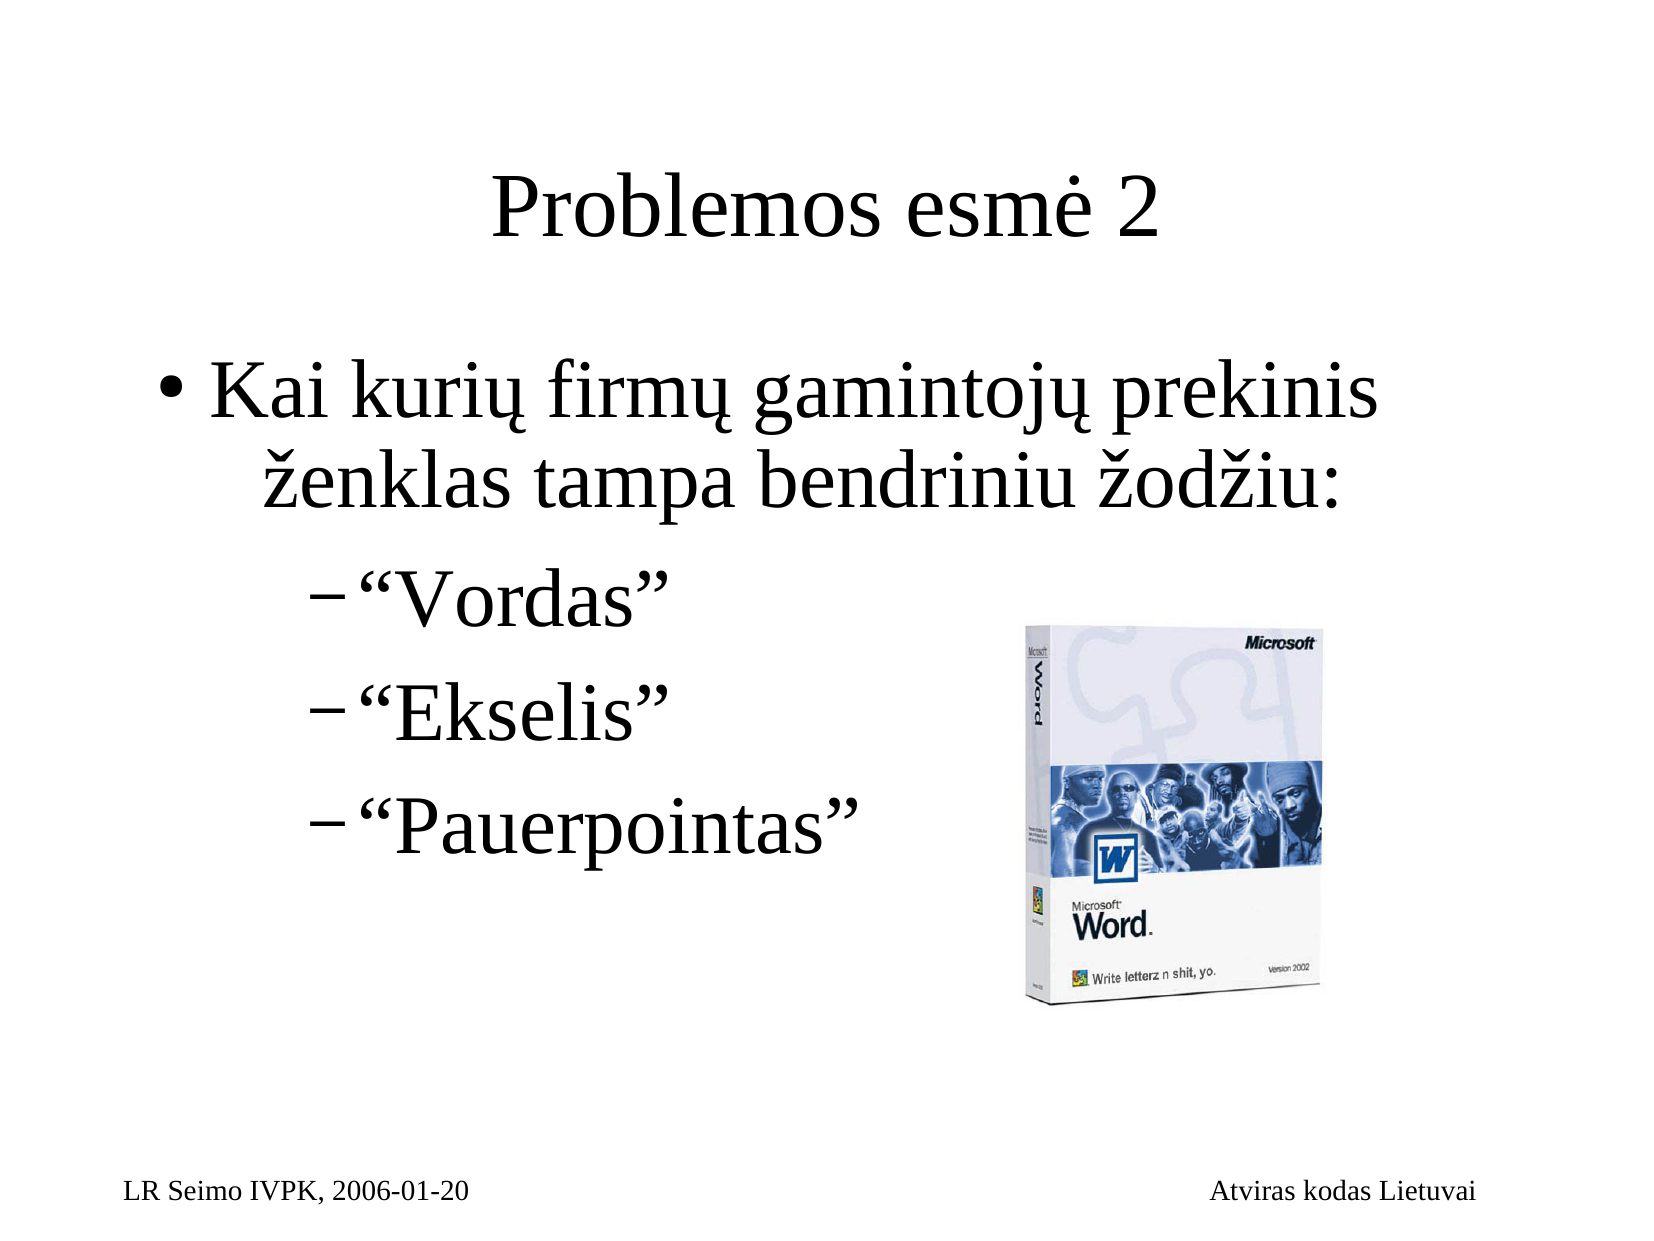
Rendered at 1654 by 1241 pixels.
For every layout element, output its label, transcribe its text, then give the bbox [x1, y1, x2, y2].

title Problemos esmė 2 [121, 102, 1534, 310]
list Kai kurių firmų gamintojų prekinis ženklas tampa bendriniu žodžiu: “Vordas” “Ekselis” “Pauerpointas” [121, 344, 1534, 1126]
picture [1018, 618, 1327, 1010]
